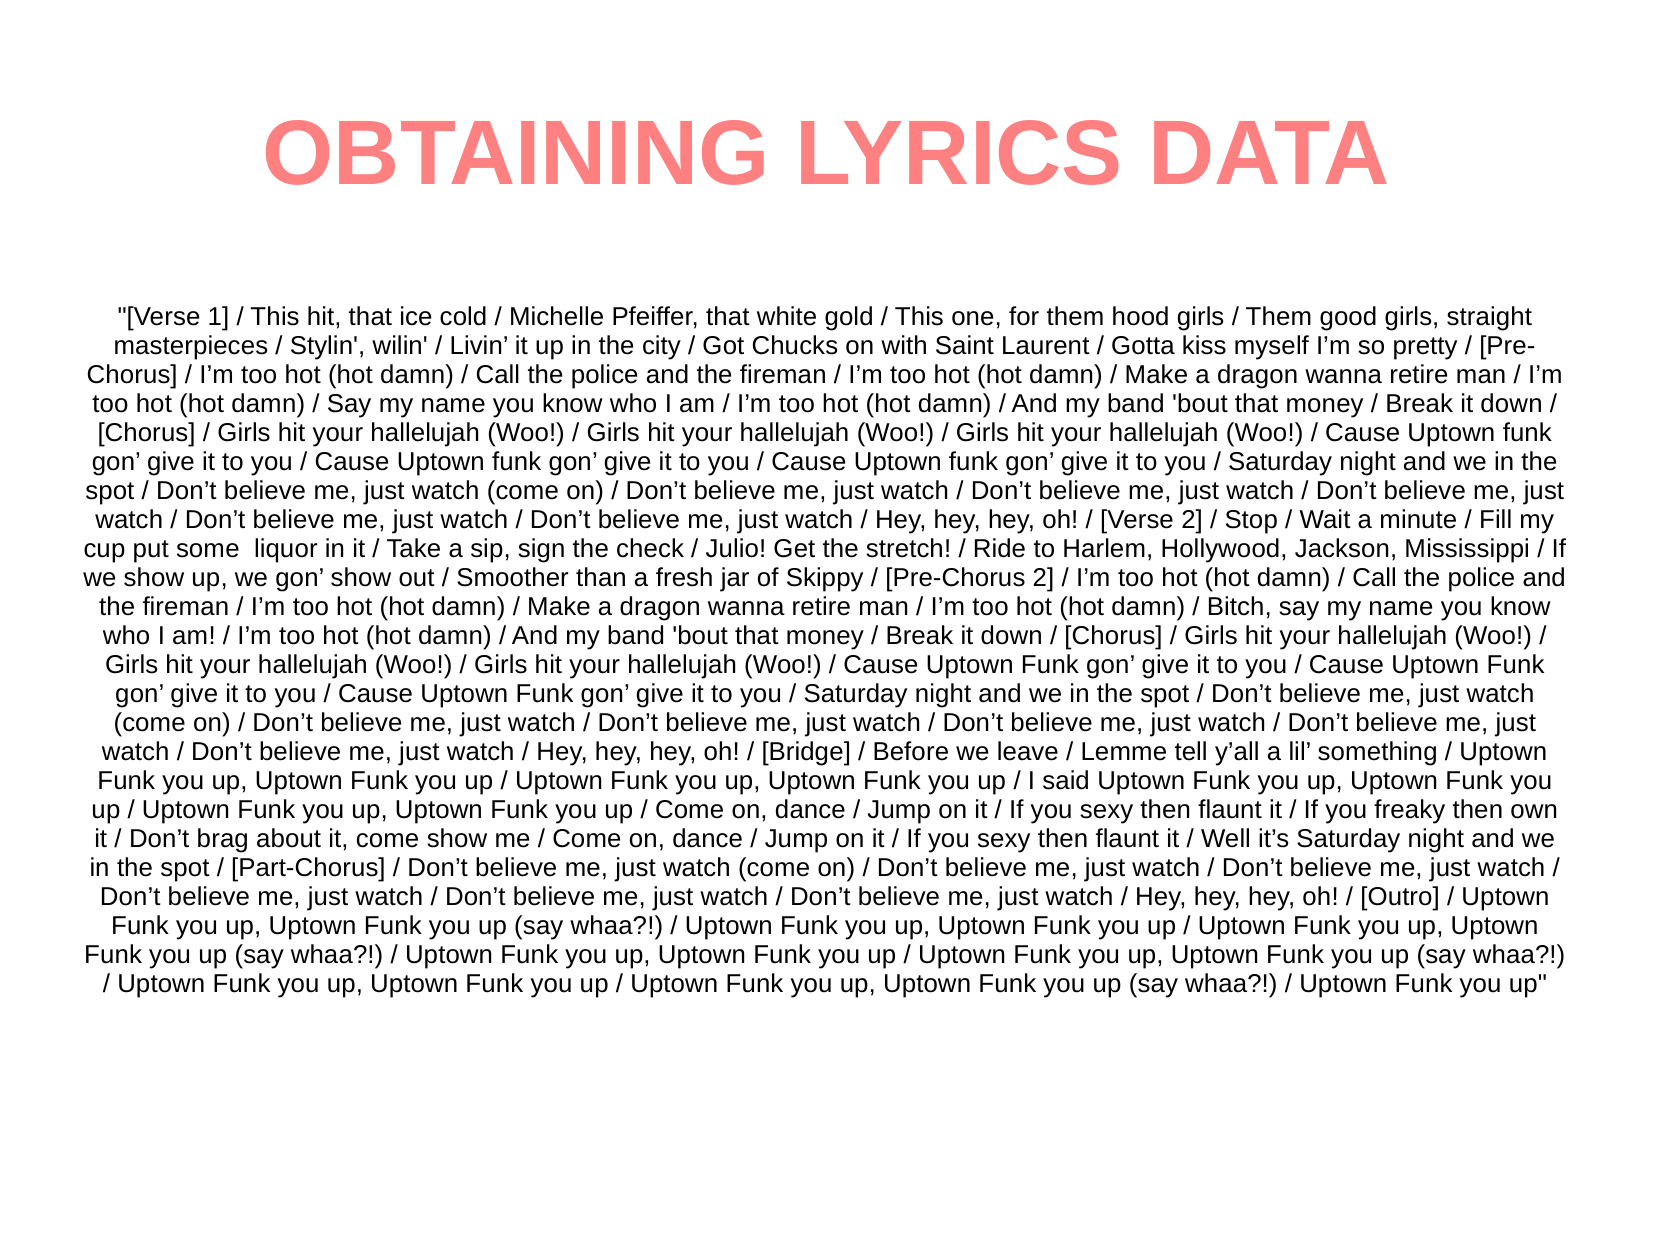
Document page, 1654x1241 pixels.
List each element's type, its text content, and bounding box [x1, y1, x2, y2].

title OBTAINING LYRICS DATA [82, 49, 1571, 257]
list "[Verse 1] / This hit, that ice cold / Michelle Pfeiffer, that white gold / This one, for them hood girls / Them good girls, straight masterpieces / Stylin', wilin' / Livin’ it up in the city / Got Chucks on with Saint Laurent / Gotta kiss myself I’m so pretty / [Pre-Chorus] / I’m too hot (hot damn) / Call the police and the fireman / I’m too hot (hot damn) / Make a dragon wanna retire man / I’m too hot (hot damn) / Say my name you know who I am / I’m too hot (hot damn) / And my band 'bout that money / Break it down / [Chorus] / Girls hit your hallelujah (Woo!) / Girls hit your hallelujah (Woo!) / Girls hit your hallelujah (Woo!) / Cause Uptown funk gon’ give it to you / Cause Uptown funk gon’ give it to you / Cause Uptown funk gon’ give it to you / Saturday night and we in the spot / Don’t believe me, just watch (come on) / Don’t believe me, just watch / Don’t believe me, just watch / Don’t believe me, just watch / Don’t believe me, just watch / Don’t believe me, just watch / Hey, hey, hey, oh! / [Verse 2] / Stop / Wait a minute / Fill my cup put some liquor in it / Take a sip, sign the check / Julio! Get the stretch! / Ride to Harlem, Hollywood, Jackson, Mississippi / If we show up, we gon’ show out / Smoother than a fresh jar of Skippy / [Pre-Chorus 2] / I’m too hot (hot damn) / Call the police and the fireman / I’m too hot (hot damn) / Make a dragon wanna retire man / I’m too hot (hot damn) / Bitch, say my name you know who I am! / I’m too hot (hot damn) / And my band 'bout that money / Break it down / [Chorus] / Girls hit your hallelujah (Woo!) / Girls hit your hallelujah (Woo!) / Girls hit your hallelujah (Woo!) / Cause Uptown Funk gon’ give it to you / Cause Uptown Funk gon’ give it to you / Cause Uptown Funk gon’ give it to you / Saturday night and we in the spot / Don’t believe me, just watch (come on) / Don’t believe me, just watch / Don’t believe me, just watch / Don’t believe me, just watch / Don’t believe me, just watch / Don’t believe me, just watch / Hey, hey, hey, oh! / [Bridge] / Before we leave / Lemme tell y’all a lil’ something / Uptown Funk you up, Uptown Funk you up / Uptown Funk you up, Uptown Funk you up / I said Uptown Funk you up, Uptown Funk you up / Uptown Funk you up, Uptown Funk you up / Come on, dance / Jump on it / If you sexy then flaunt it / If you freaky then own it / Don’t brag about it, come show me / Come on, dance / Jump on it / If you sexy then flaunt it / Well it’s Saturday night and we in the spot / [Part-Chorus] / Don’t believe me, just watch (come on) / Don’t believe me, just watch / Don’t believe me, just watch / Don’t believe me, just watch / Don’t believe me, just watch / Don’t believe me, just watch / Hey, hey, hey, oh! / [Outro] / Uptown Funk you up, Uptown Funk you up (say whaa?!) / Uptown Funk you up, Uptown Funk you up / Uptown Funk you up, Uptown Funk you up (say whaa?!) / Uptown Funk you up, Uptown Funk you up / Uptown Funk you up, Uptown Funk you up (say whaa?!) / Uptown Funk you up, Uptown Funk you up / Uptown Funk you up, Uptown Funk you up (say whaa?!) / Uptown Funk you up" [82, 290, 1571, 1010]
